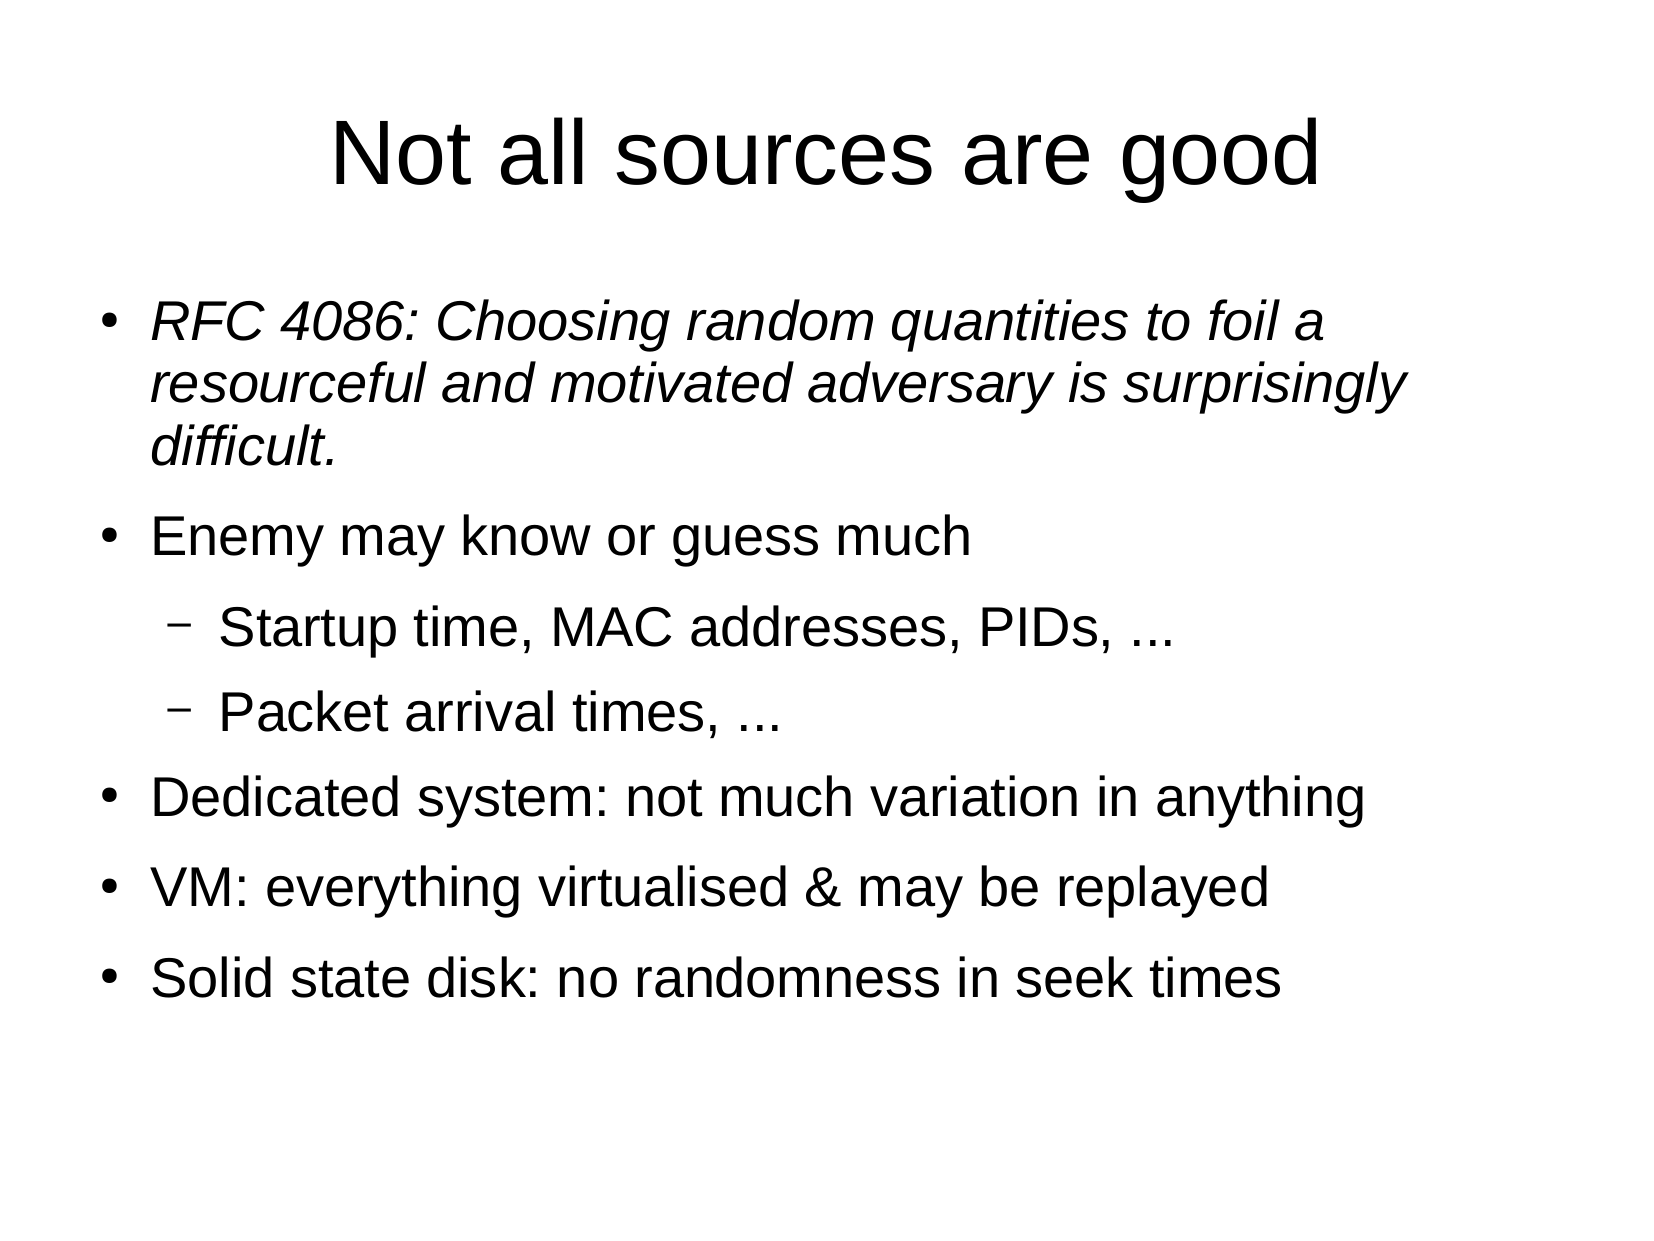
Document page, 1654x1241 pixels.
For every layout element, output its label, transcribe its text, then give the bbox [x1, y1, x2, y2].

title Not all sources are good [82, 49, 1571, 257]
list RFC 4086: Choosing random quantities to foil a resourceful and motivated adversary is surprisingly difficult. Enemy may know or guess much Startup time, MAC addresses, PIDs, ... Packet arrival times, ... Dedicated system: not much variation in anything VM: everything virtualised & may be replayed Solid state disk: no randomness in seek times [82, 290, 1571, 1010]
